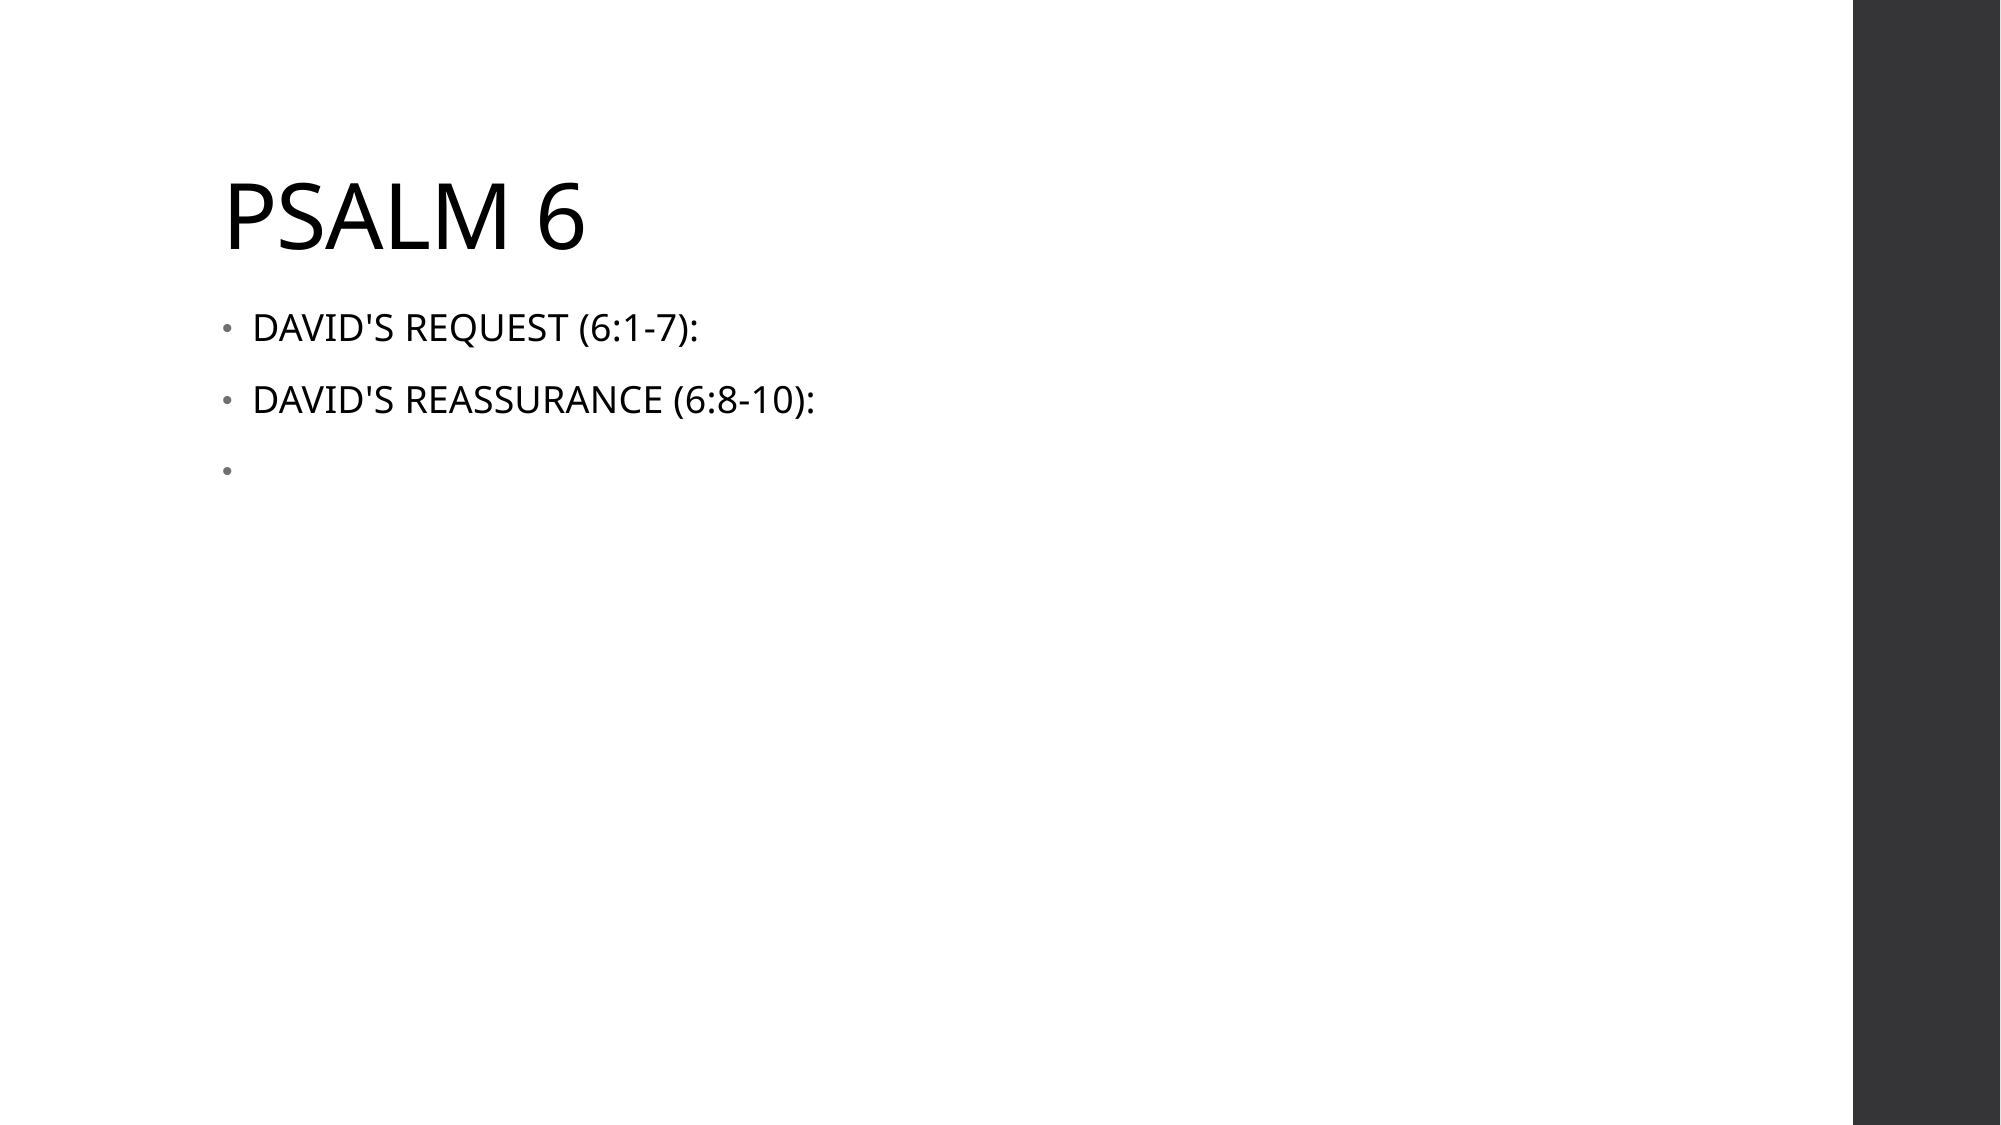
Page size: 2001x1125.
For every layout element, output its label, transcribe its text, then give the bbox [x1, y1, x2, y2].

title PSALM 6 [206, 60, 1797, 278]
list DAVID'S REQUEST (6:1-7): DAVID'S REASSURANCE (6:8-10): [206, 299, 1617, 1014]
